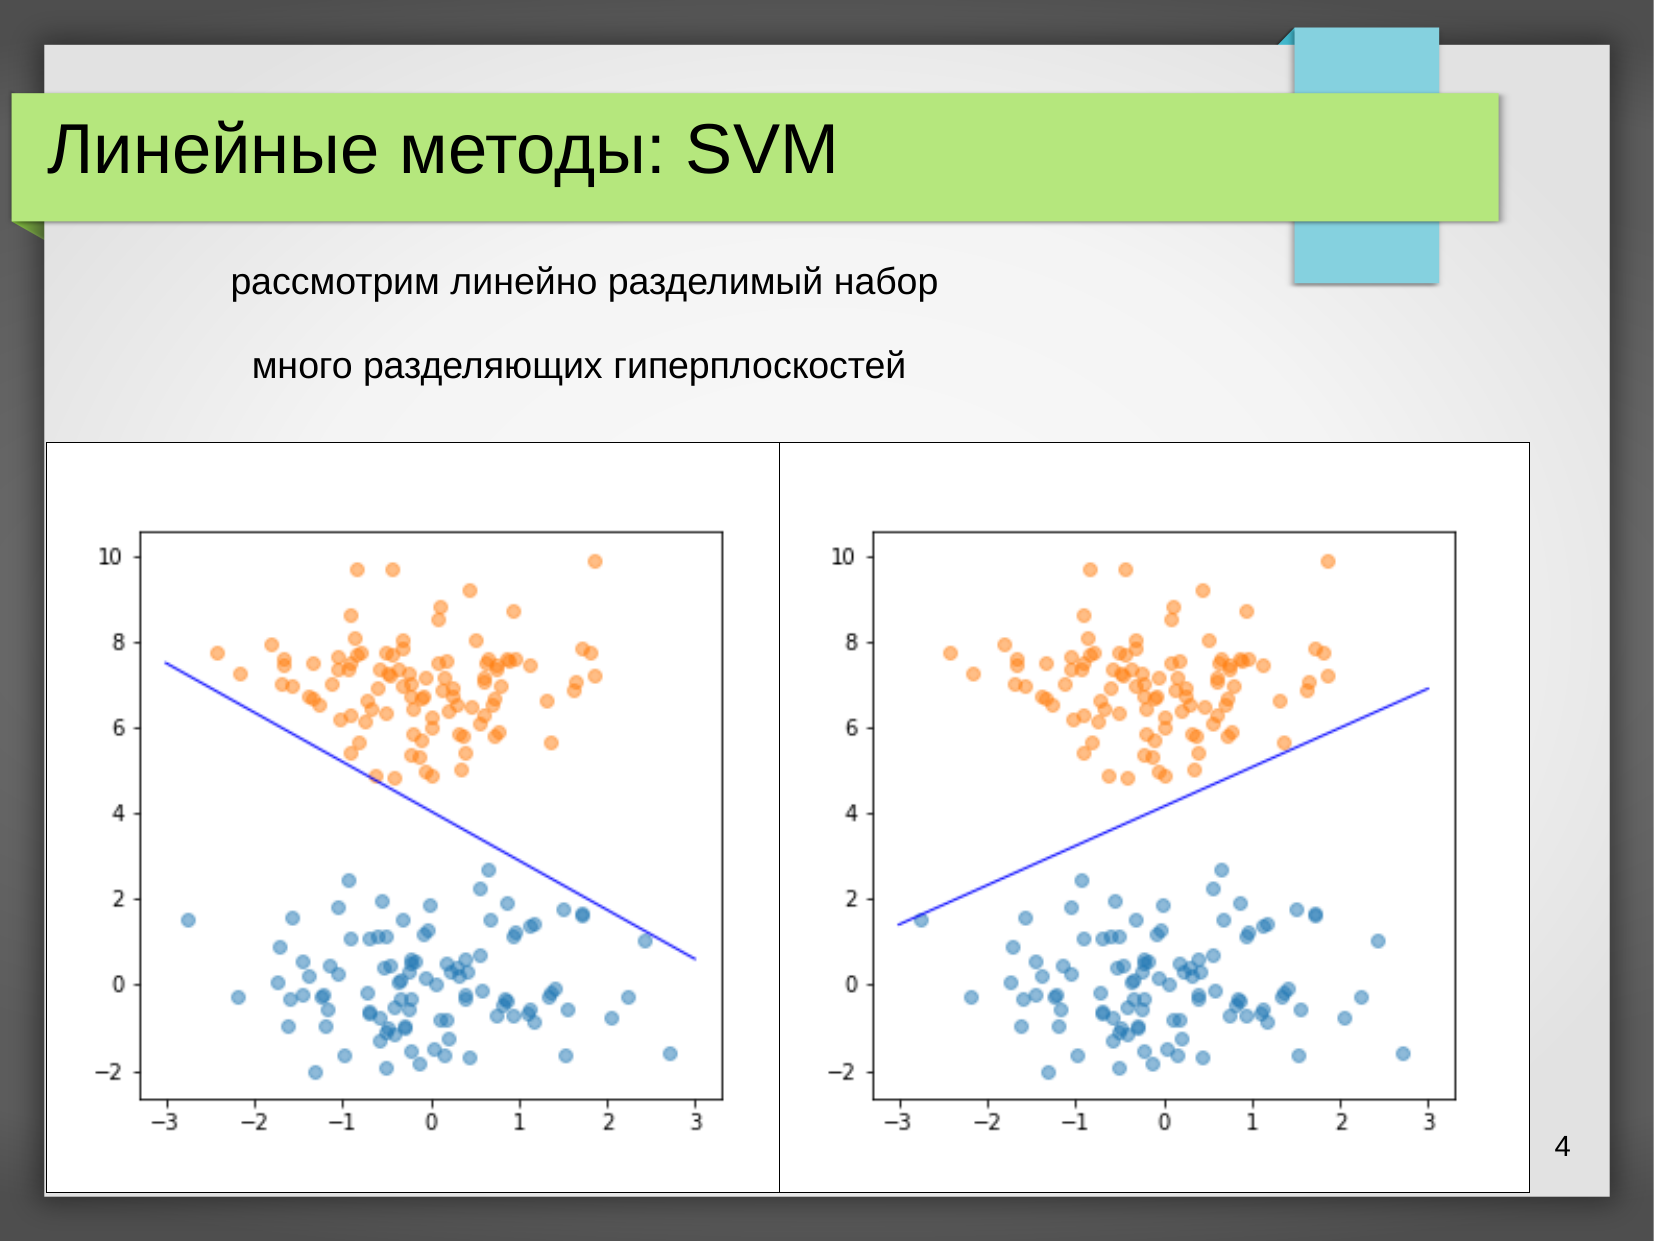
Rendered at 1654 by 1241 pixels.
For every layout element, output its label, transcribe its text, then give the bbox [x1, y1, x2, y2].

text_box рассмотрим линейно разделимый набор много разделяющих гиперплоскостей [94, 260, 1075, 387]
title Линейные методы: SVM [47, 109, 1501, 189]
picture [0, 0, 1654, 1241]
